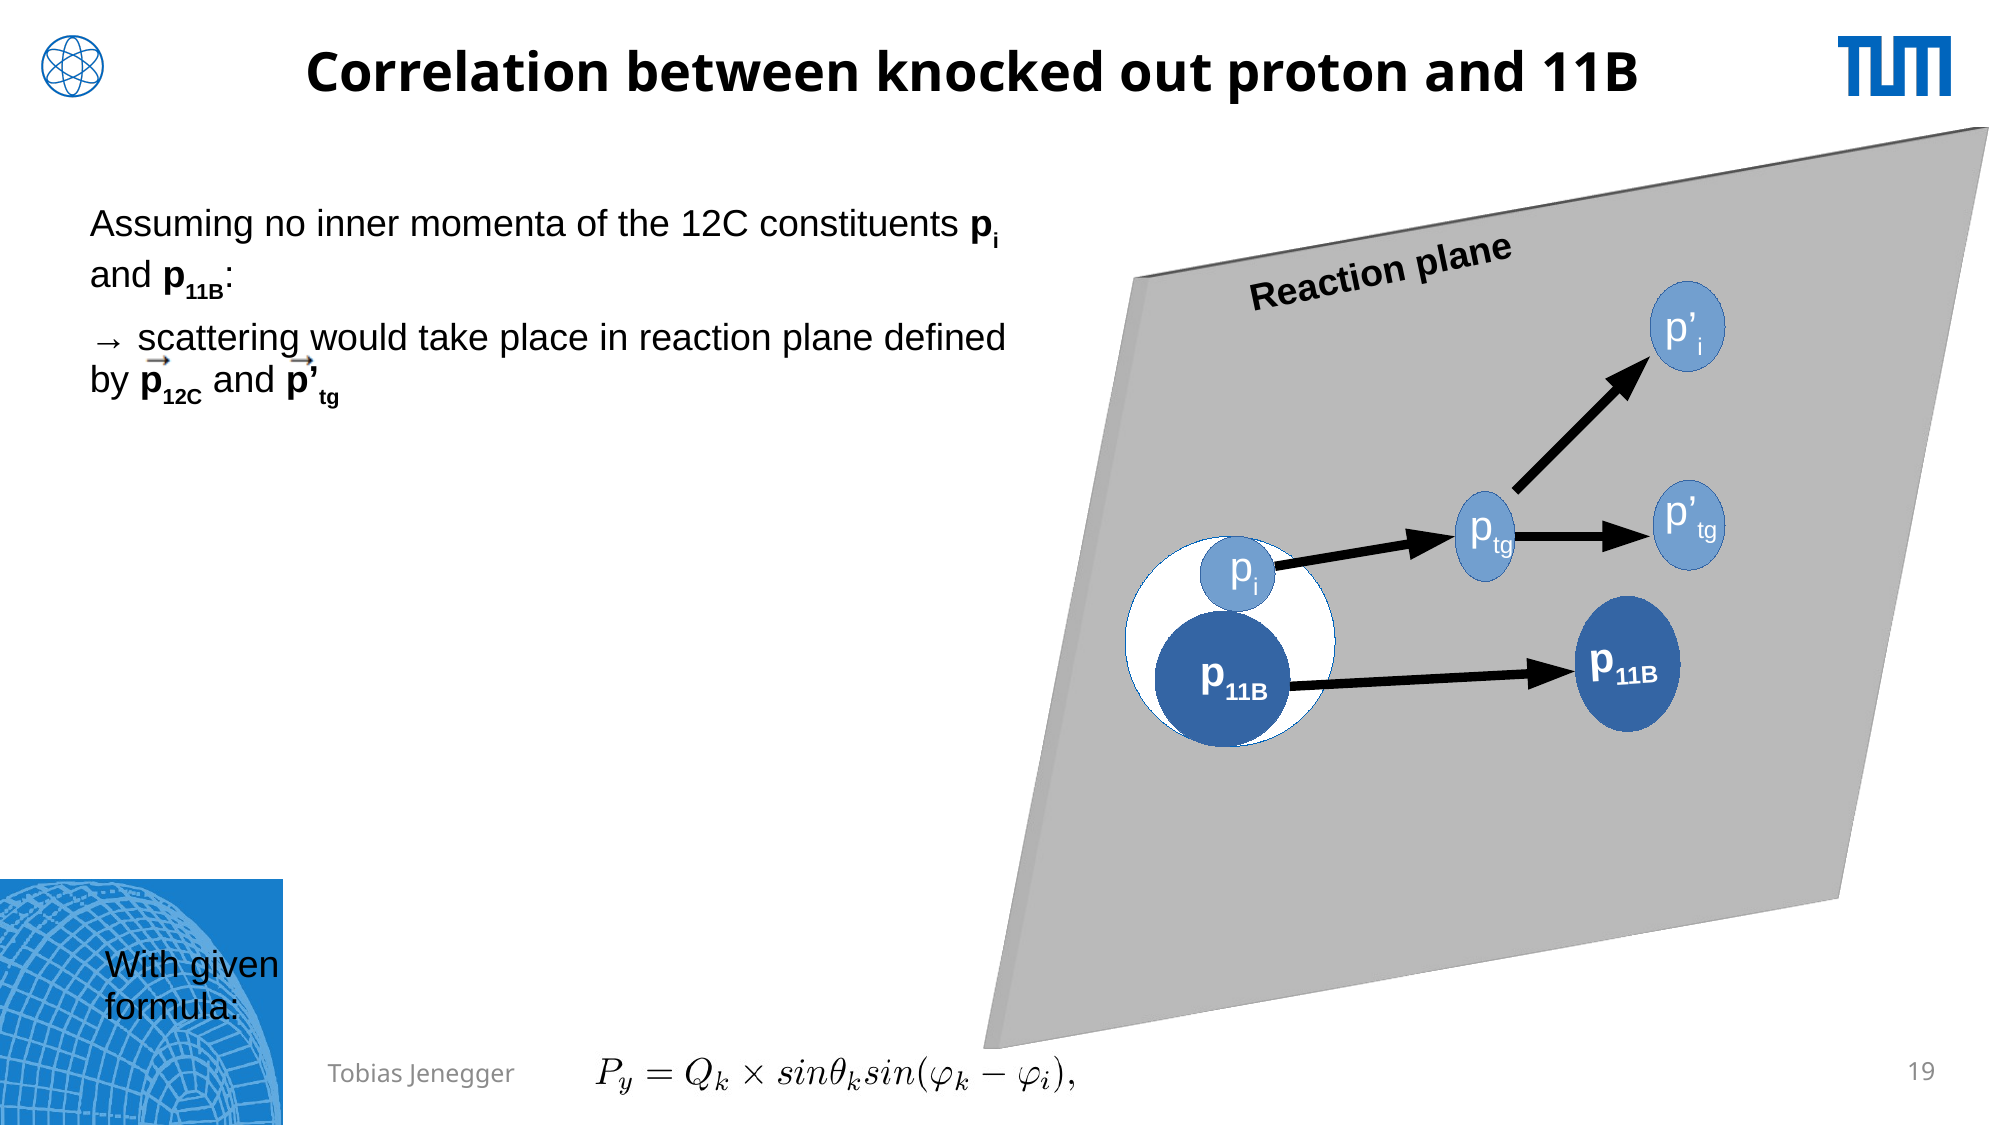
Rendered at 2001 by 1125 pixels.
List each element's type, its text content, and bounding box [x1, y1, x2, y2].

text_box [1946, 127, 1986, 134]
text_box pi [1215, 536, 1291, 608]
text_box [1125, 537, 1336, 737]
text_box Assuming no inner momenta of the 12C constituents pi and p11B: → scattering would take place in reaction plane defined by p12C and p’tg [75, 195, 1051, 417]
text_box Reaction plane [1230, 200, 1595, 330]
text_box p11B [1185, 641, 1306, 741]
text_box [1466, 196, 1599, 220]
text_box [1673, 368, 1702, 372]
picture [36, 30, 108, 101]
text_box [1683, 156, 1821, 181]
text_box [986, 269, 1191, 1048]
title Correlation between knocked out proton and 11B [137, 32, 1809, 109]
text_box With given formula: [90, 936, 421, 1036]
text_box [1249, 247, 1316, 259]
slide_number <number> [1500, 1042, 1951, 1103]
text_box [1317, 234, 1387, 247]
text_box [1306, 690, 1324, 714]
slide_number Tobias Jenegger [312, 1042, 588, 1103]
text_box p’tg [1650, 480, 1741, 608]
text_box p11B [1572, 621, 1698, 728]
text_box ptg [1455, 495, 1531, 582]
picture [1838, 36, 1951, 96]
picture [587, 1043, 1096, 1111]
text_box [1606, 724, 1652, 732]
text_box [1196, 741, 1264, 747]
text_box [1659, 281, 1716, 296]
picture [0, 879, 283, 1125]
text_box [1583, 596, 1670, 628]
text_box p’i [1650, 296, 1726, 368]
text_box [1473, 491, 1497, 495]
text_box [1890, 134, 1945, 144]
